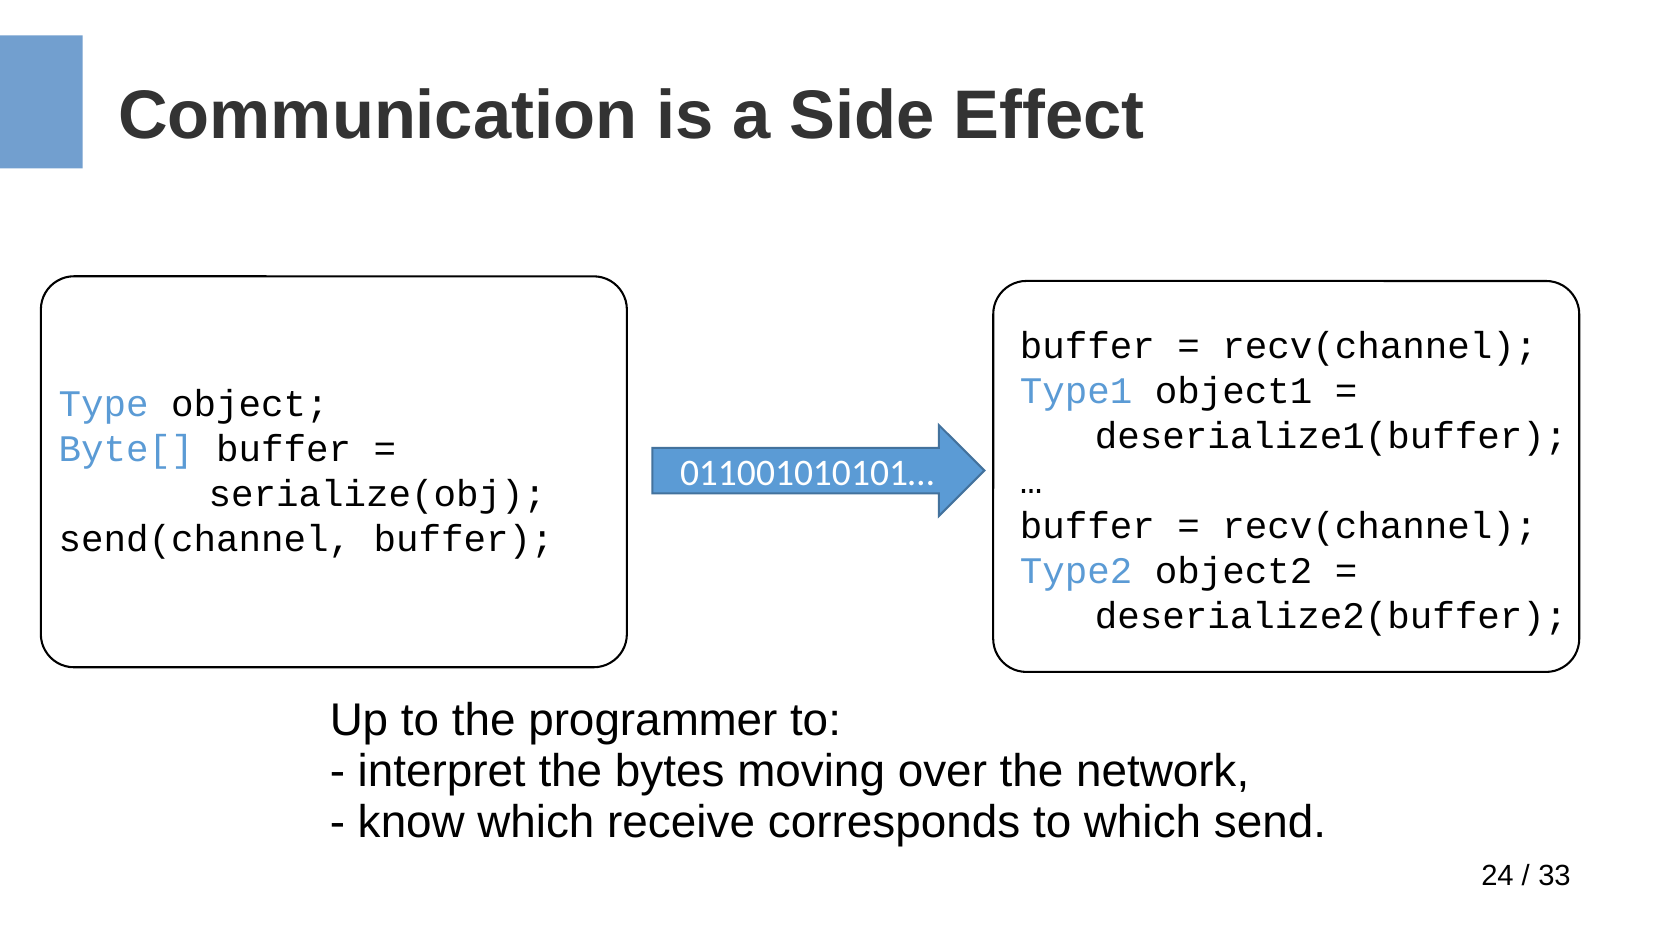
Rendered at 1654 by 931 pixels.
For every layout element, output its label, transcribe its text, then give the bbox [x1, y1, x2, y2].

text_box Up to the programmer to: - interpret the bytes moving over the network, - know which receive corresponds to which send. [315, 686, 1342, 856]
text_box [993, 280, 1580, 672]
title Communication is a Side Effect [118, 37, 1571, 193]
text_box 011001010101… [652, 425, 985, 517]
text_box Type object; Byte[] buffer = serialize(obj); send(channel, buffer); [43, 371, 597, 567]
text_box buffer = recv(channel); Type1 object1 = deserialize1(buffer); … buffer = recv(channel); Type2 object2 = deserialize2(buffer); [1005, 314, 1591, 644]
text_box [40, 276, 627, 668]
